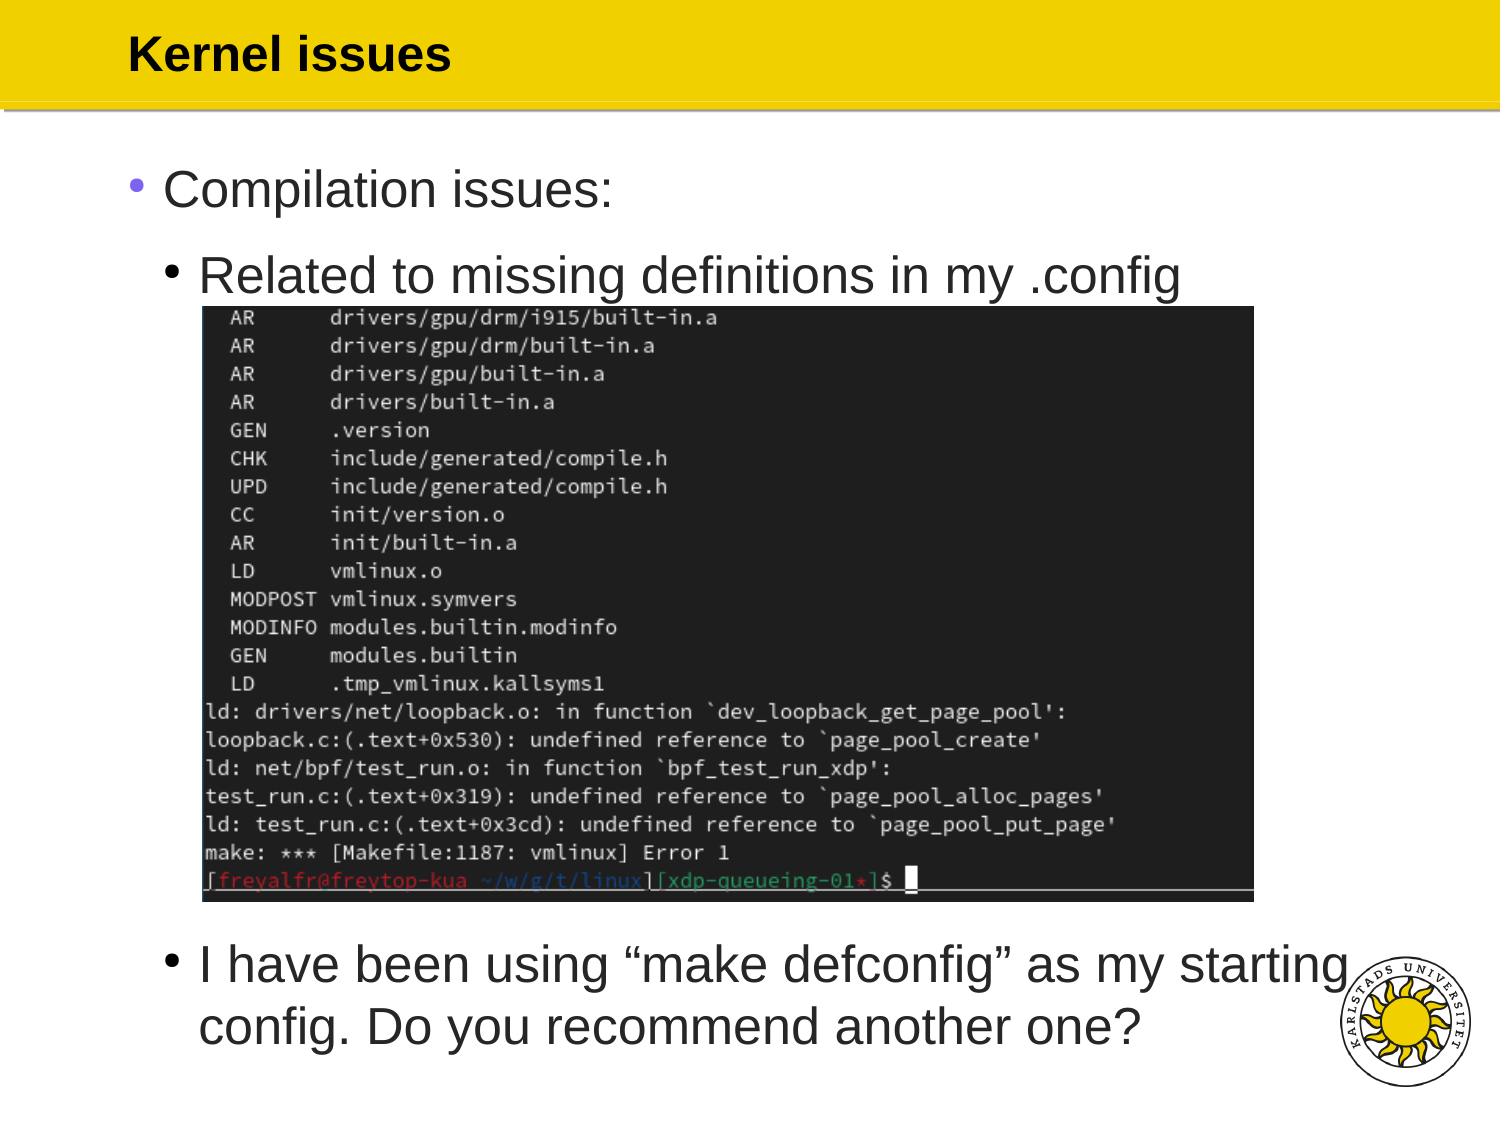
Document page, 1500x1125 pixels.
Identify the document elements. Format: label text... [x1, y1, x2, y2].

picture [202, 306, 1254, 902]
list Compilation issues: Related to missing definitions in my .config I have been using “make defconfig” as my starting config. Do you recommend another one? [112, 75, 1486, 1066]
title Kernel issues [112, 0, 1388, 75]
picture [1340, 1066, 1471, 1095]
